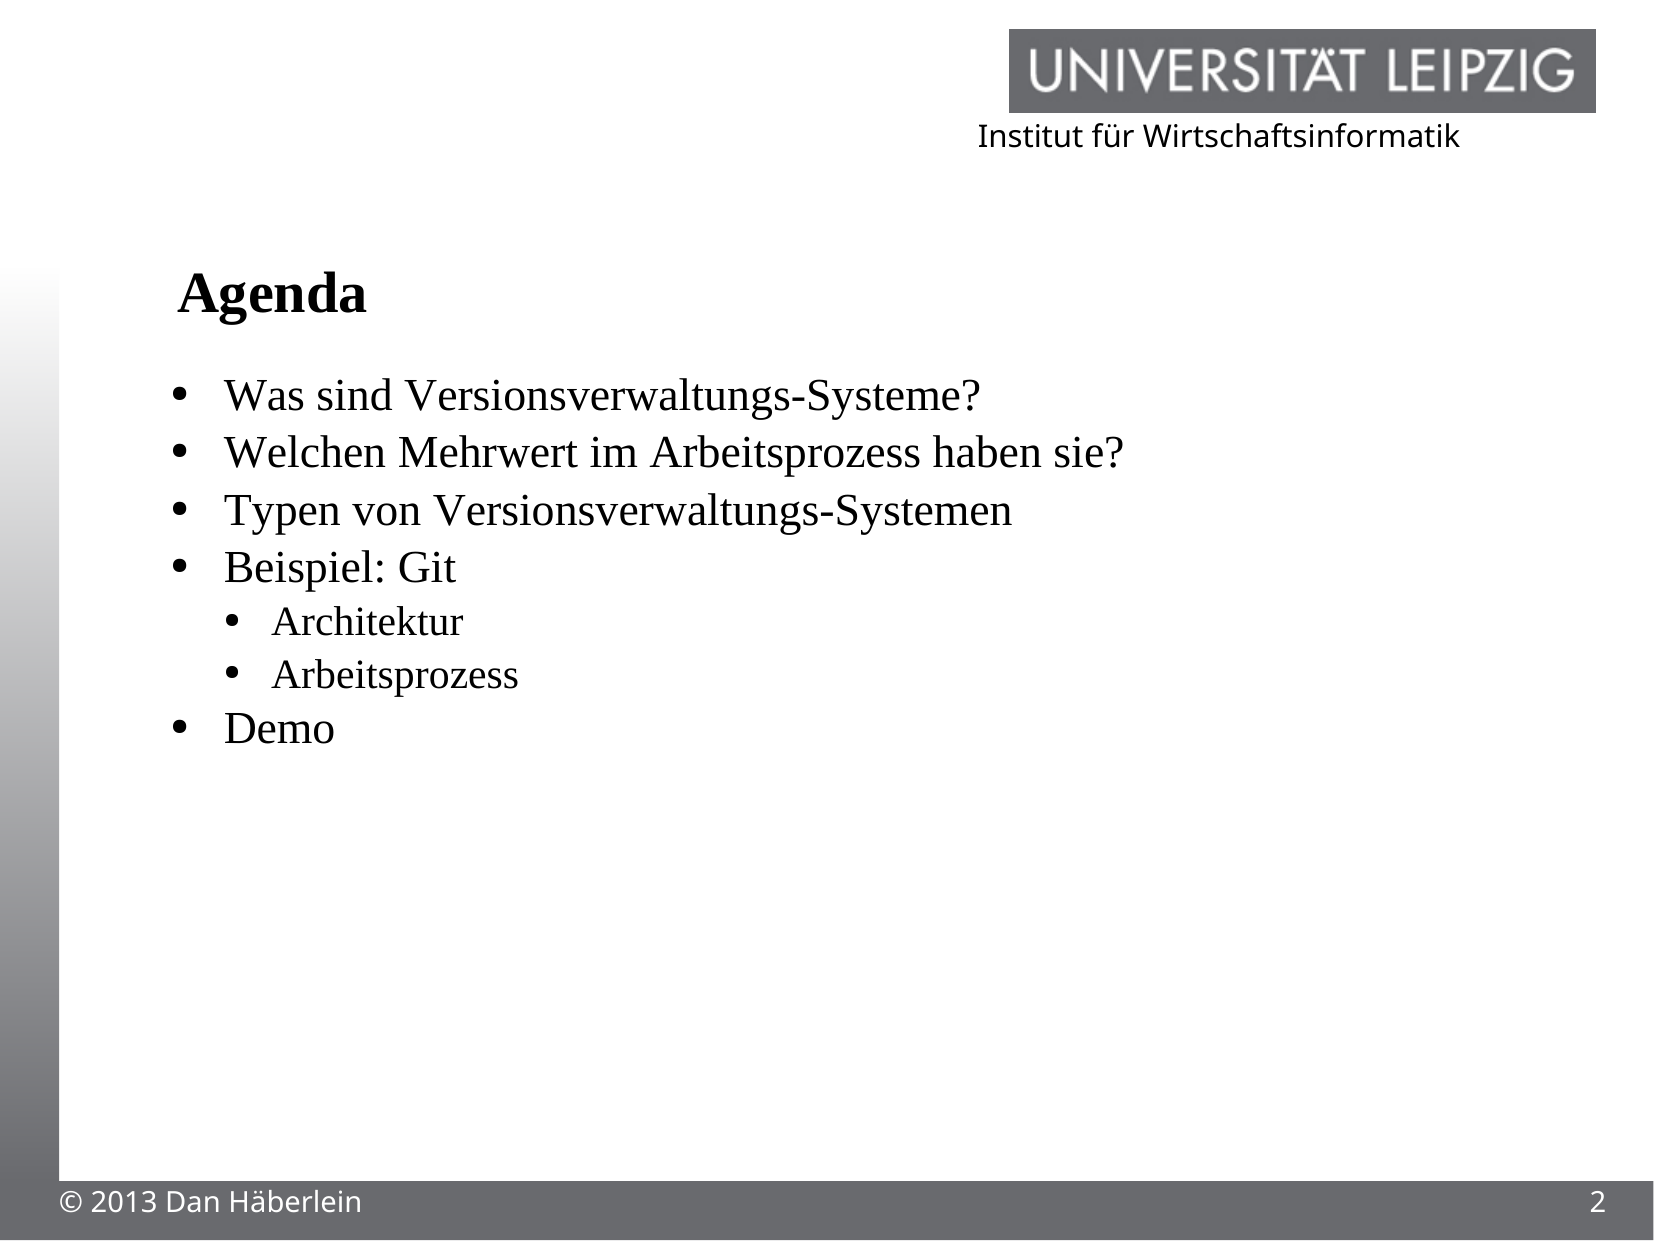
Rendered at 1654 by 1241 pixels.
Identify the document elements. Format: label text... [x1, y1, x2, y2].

picture [1009, 29, 1596, 113]
title Agenda [177, 230, 1595, 355]
list Was sind Versionsverwaltungs-Systeme? Welchen Mehrwert im Arbeitsprozess haben sie? Typen von Versionsverwaltungs-Systemen Beispiel: Git Architektur Arbeitsprozess Demo [152, 369, 1571, 1081]
